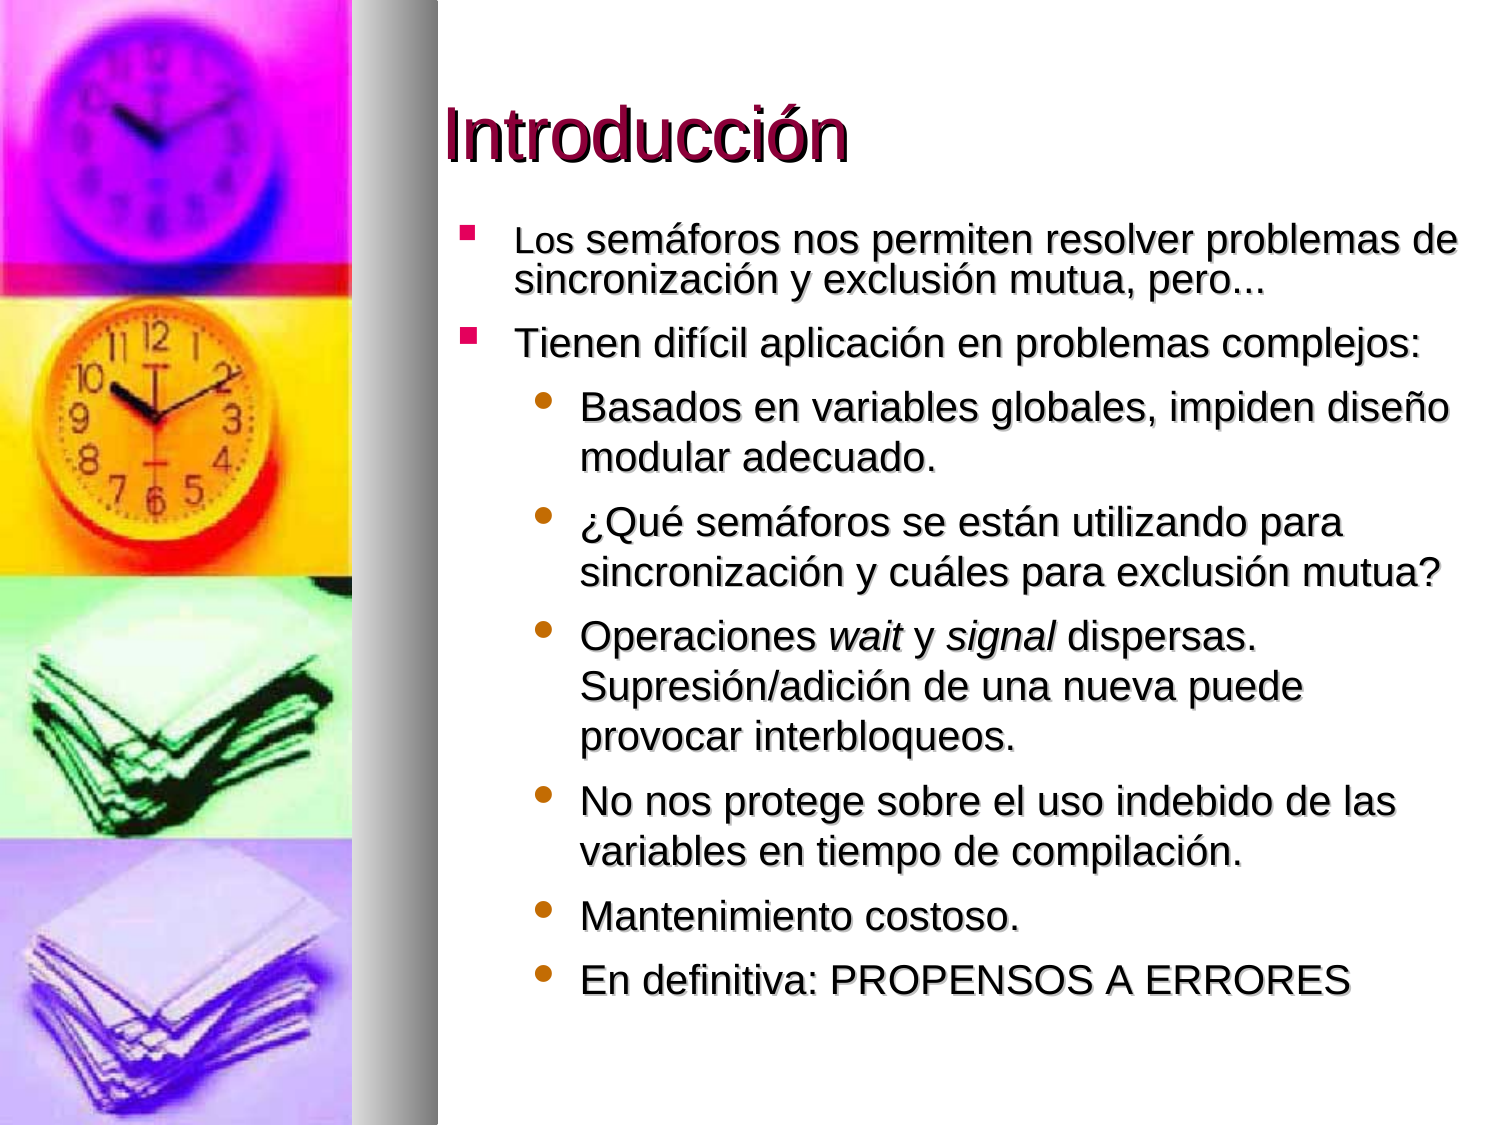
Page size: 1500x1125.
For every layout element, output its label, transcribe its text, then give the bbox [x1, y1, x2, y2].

title Introducción [426, 29, 1477, 230]
picture [0, 0, 352, 1125]
list Los semáforos nos permiten resolver problemas de sincronización y exclusión mutua, pero... Tienen difícil aplicación en problemas complejos: Basados en variables globales, impiden diseño modular adecuado. ¿Qué semáforos se están utilizando para sincronización y cuáles para exclusión mutua? Operaciones wait y signal dispersas. Supresión/adición de una nueva puede provocar interbloqueos. No nos protege sobre el uso indebido de las variables en tiempo de compilación. Mantenimiento costoso. En definitiva: PROPENSOS A ERRORES [442, 213, 1483, 1034]
